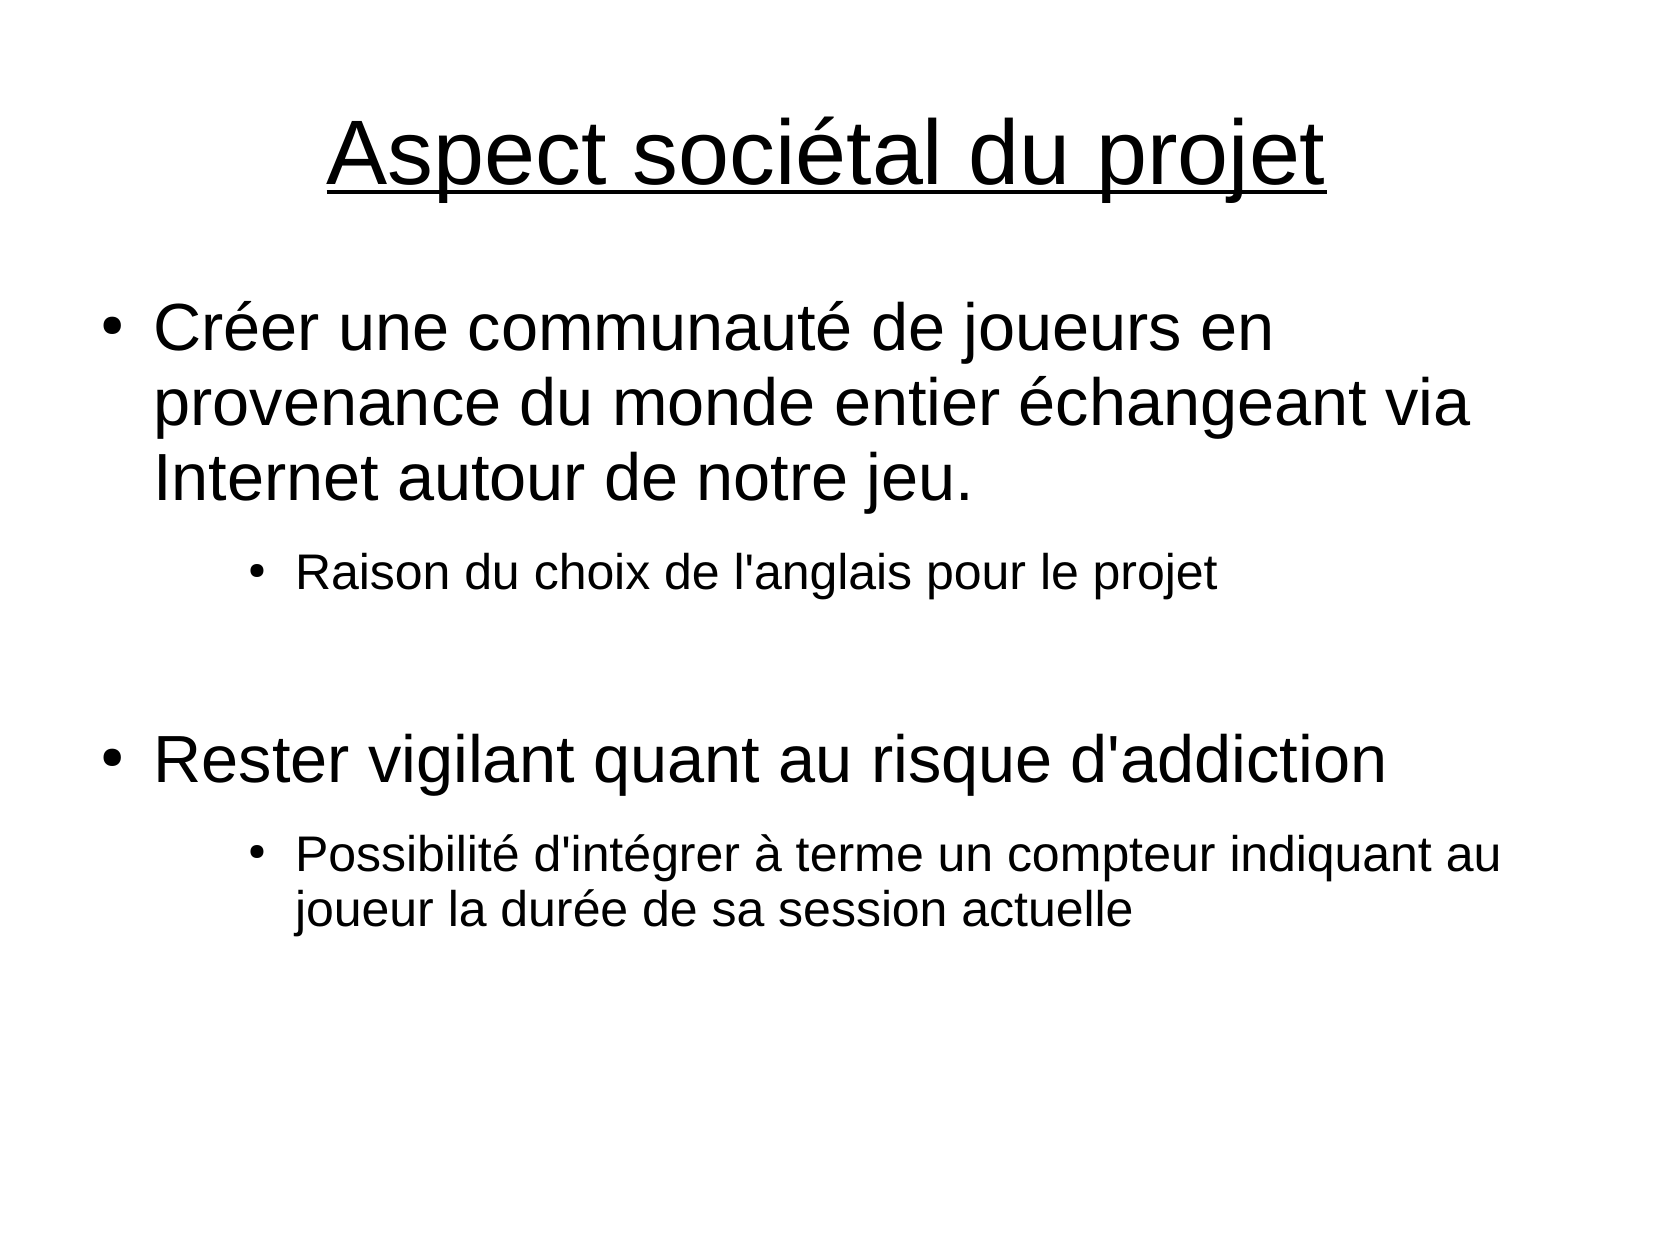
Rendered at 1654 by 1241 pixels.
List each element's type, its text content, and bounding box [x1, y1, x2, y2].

title Aspect sociétal du projet [82, 49, 1571, 257]
list Créer une communauté de joueurs en provenance du monde entier échangeant via Internet autour de notre jeu. Raison du choix de l'anglais pour le projet Rester vigilant quant au risque d'addiction Possibilité d'intégrer à terme un compteur indiquant au joueur la durée de sa session actuelle [82, 290, 1571, 1109]
